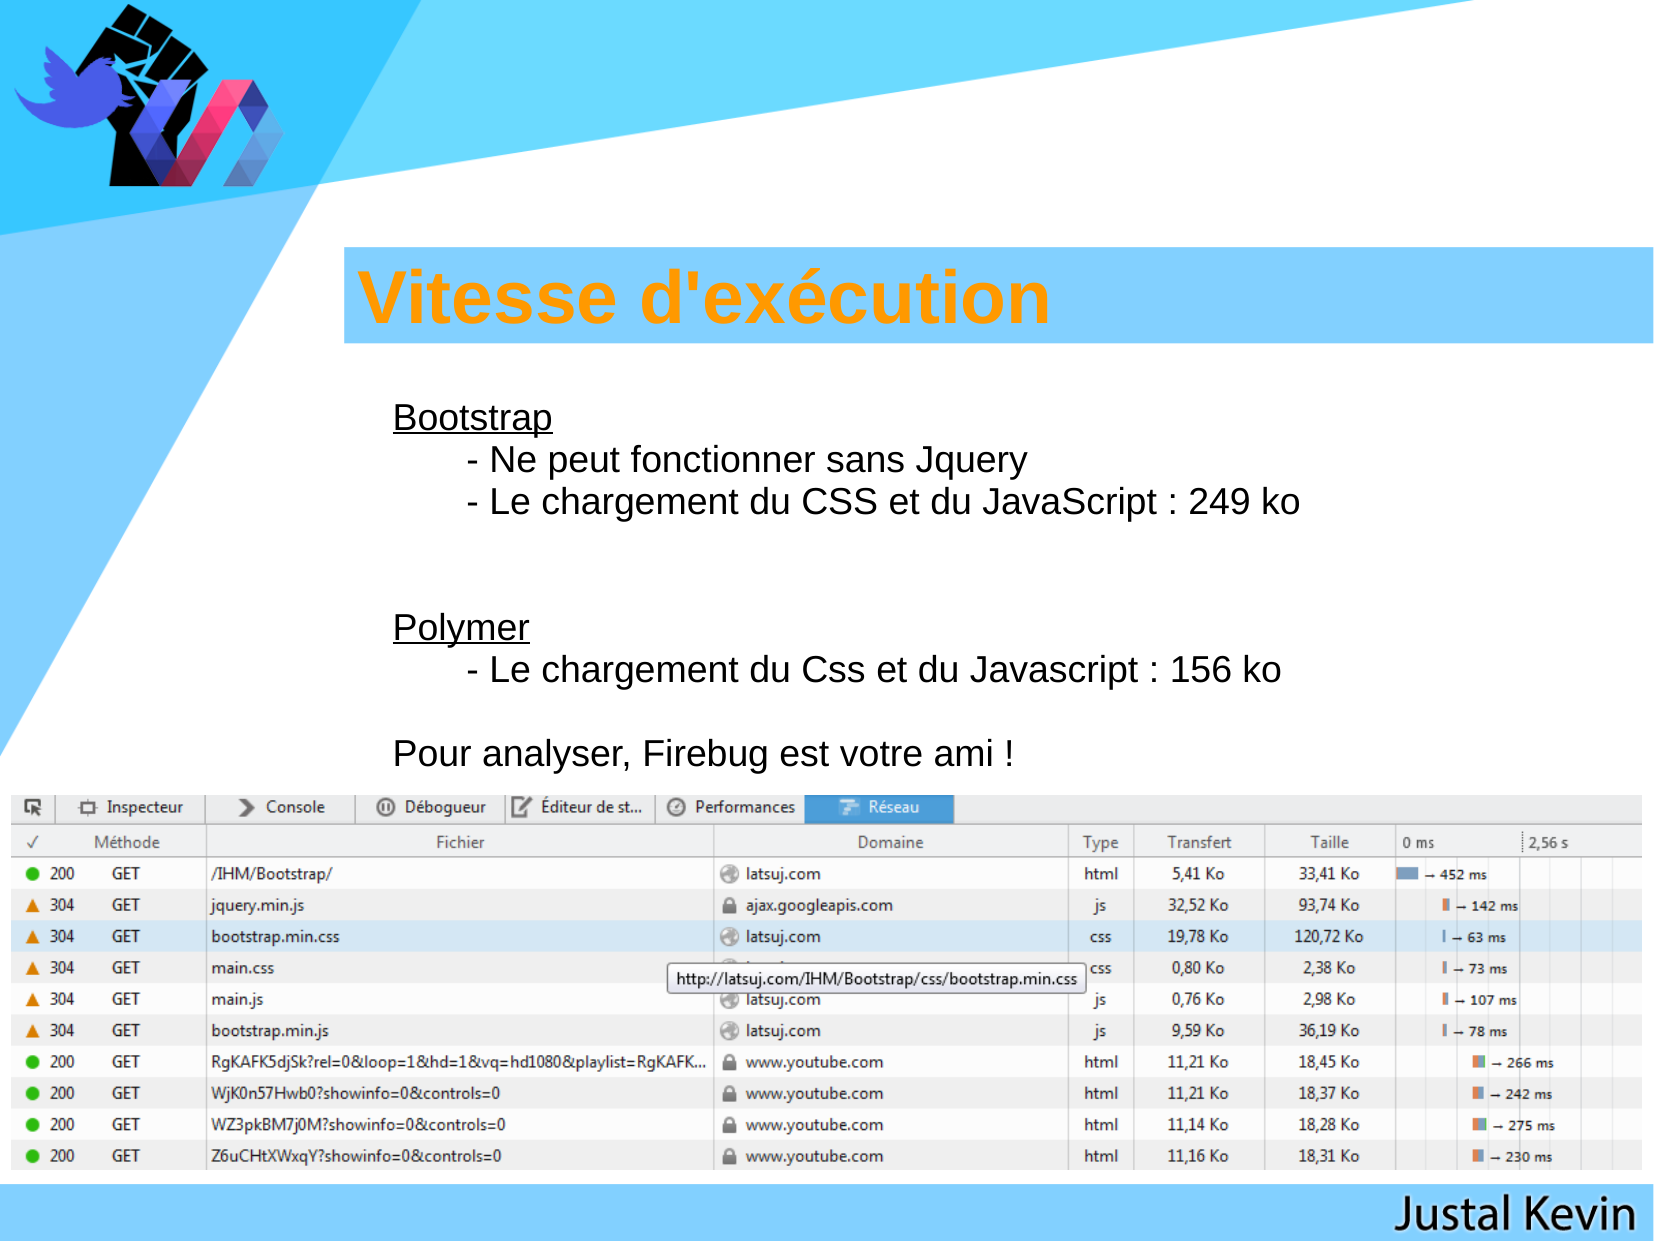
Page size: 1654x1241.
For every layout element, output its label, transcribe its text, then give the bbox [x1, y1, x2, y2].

text_box Vitesse d'exécution [342, 248, 1654, 347]
picture [0, 0, 1654, 1241]
text_box Bootstrap - Ne peut fonctionner sans Jquery - Le chargement du CSS et du JavaScript : 249 ko Polymer - Le chargement du Css et du Javascript : 156 ko Pour analyser, Firebug est votre ami ! [377, 346, 1619, 783]
